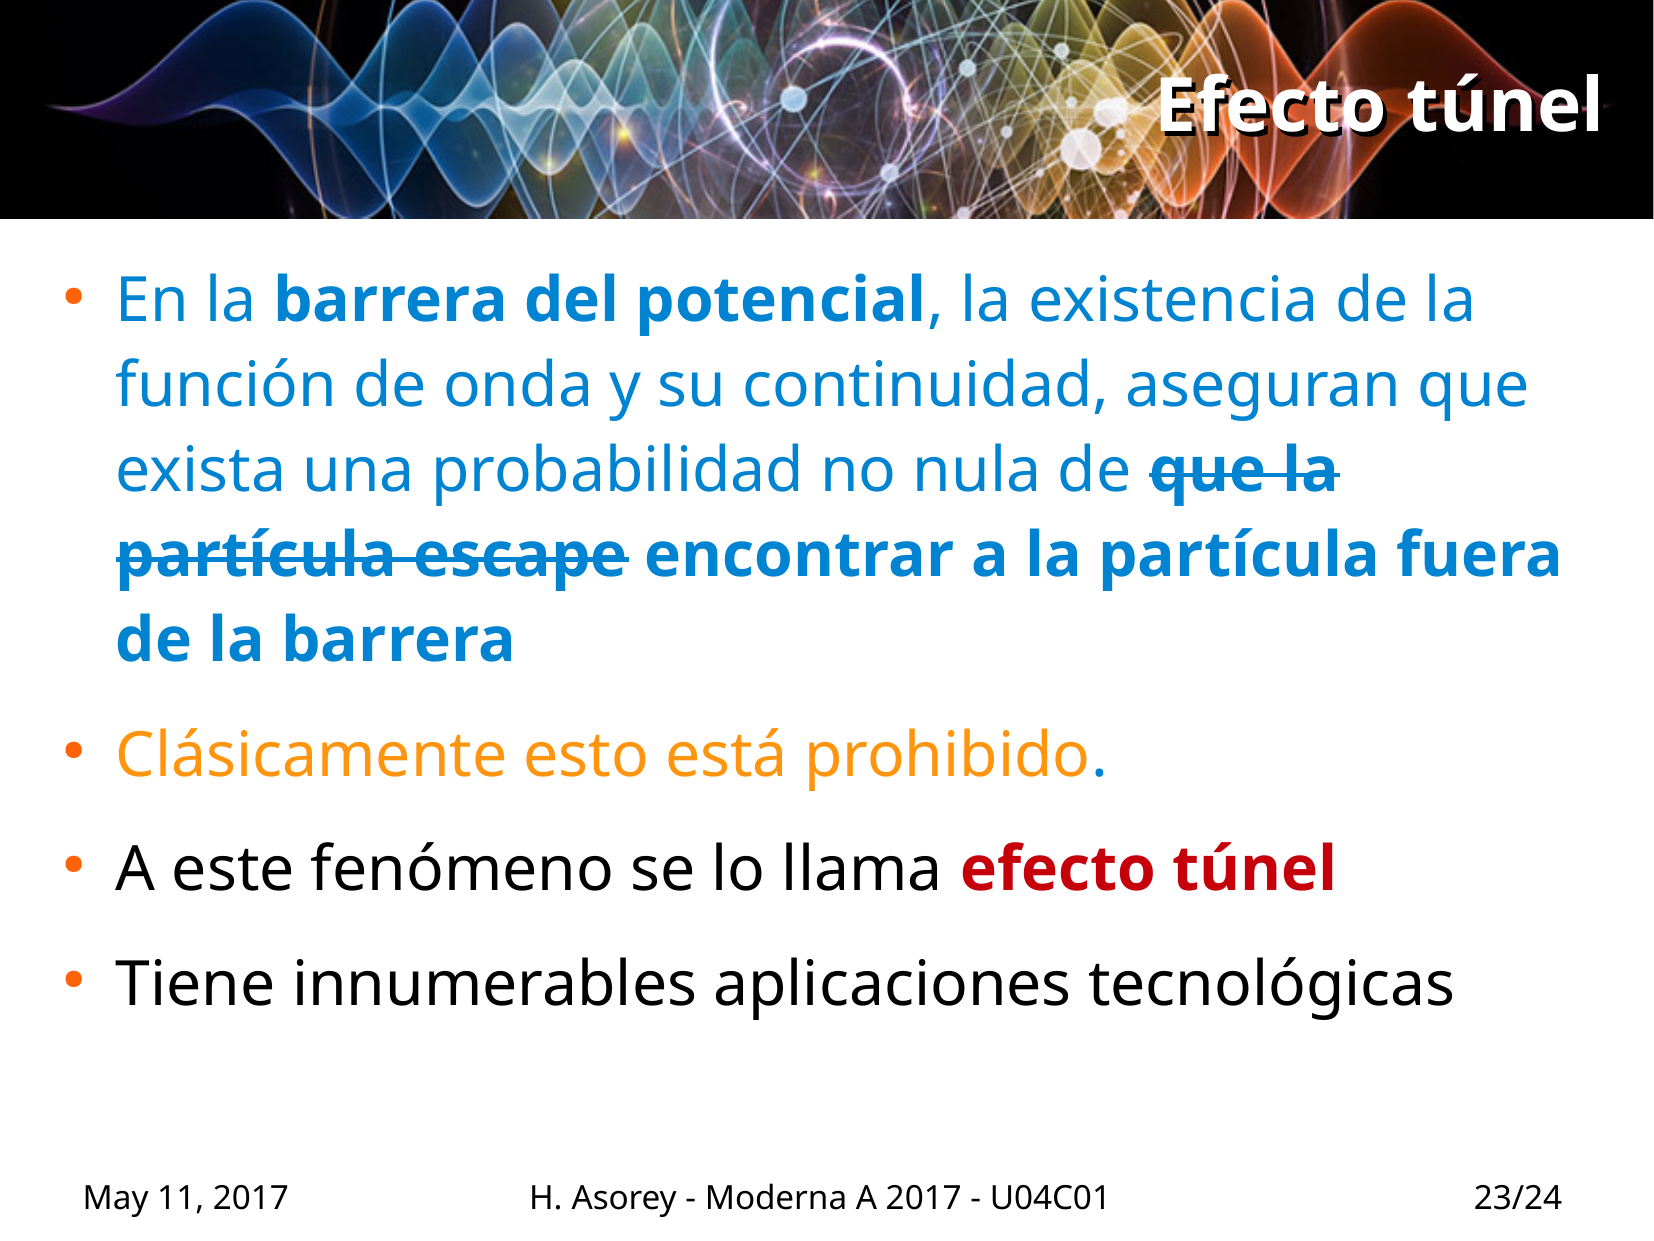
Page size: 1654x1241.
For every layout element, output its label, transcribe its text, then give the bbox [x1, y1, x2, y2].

title Efecto túnel [45, 15, 1606, 191]
picture [0, 0, 1654, 219]
list En la barrera del potencial, la existencia de la función de onda y su continuidad, aseguran que exista una probabilidad no nula de que la partícula escape encontrar a la partícula fuera de la barrera Clásicamente esto está prohibido. A este fenómeno se lo llama efecto túnel Tiene innumerables aplicaciones tecnológicas [45, 255, 1606, 1156]
